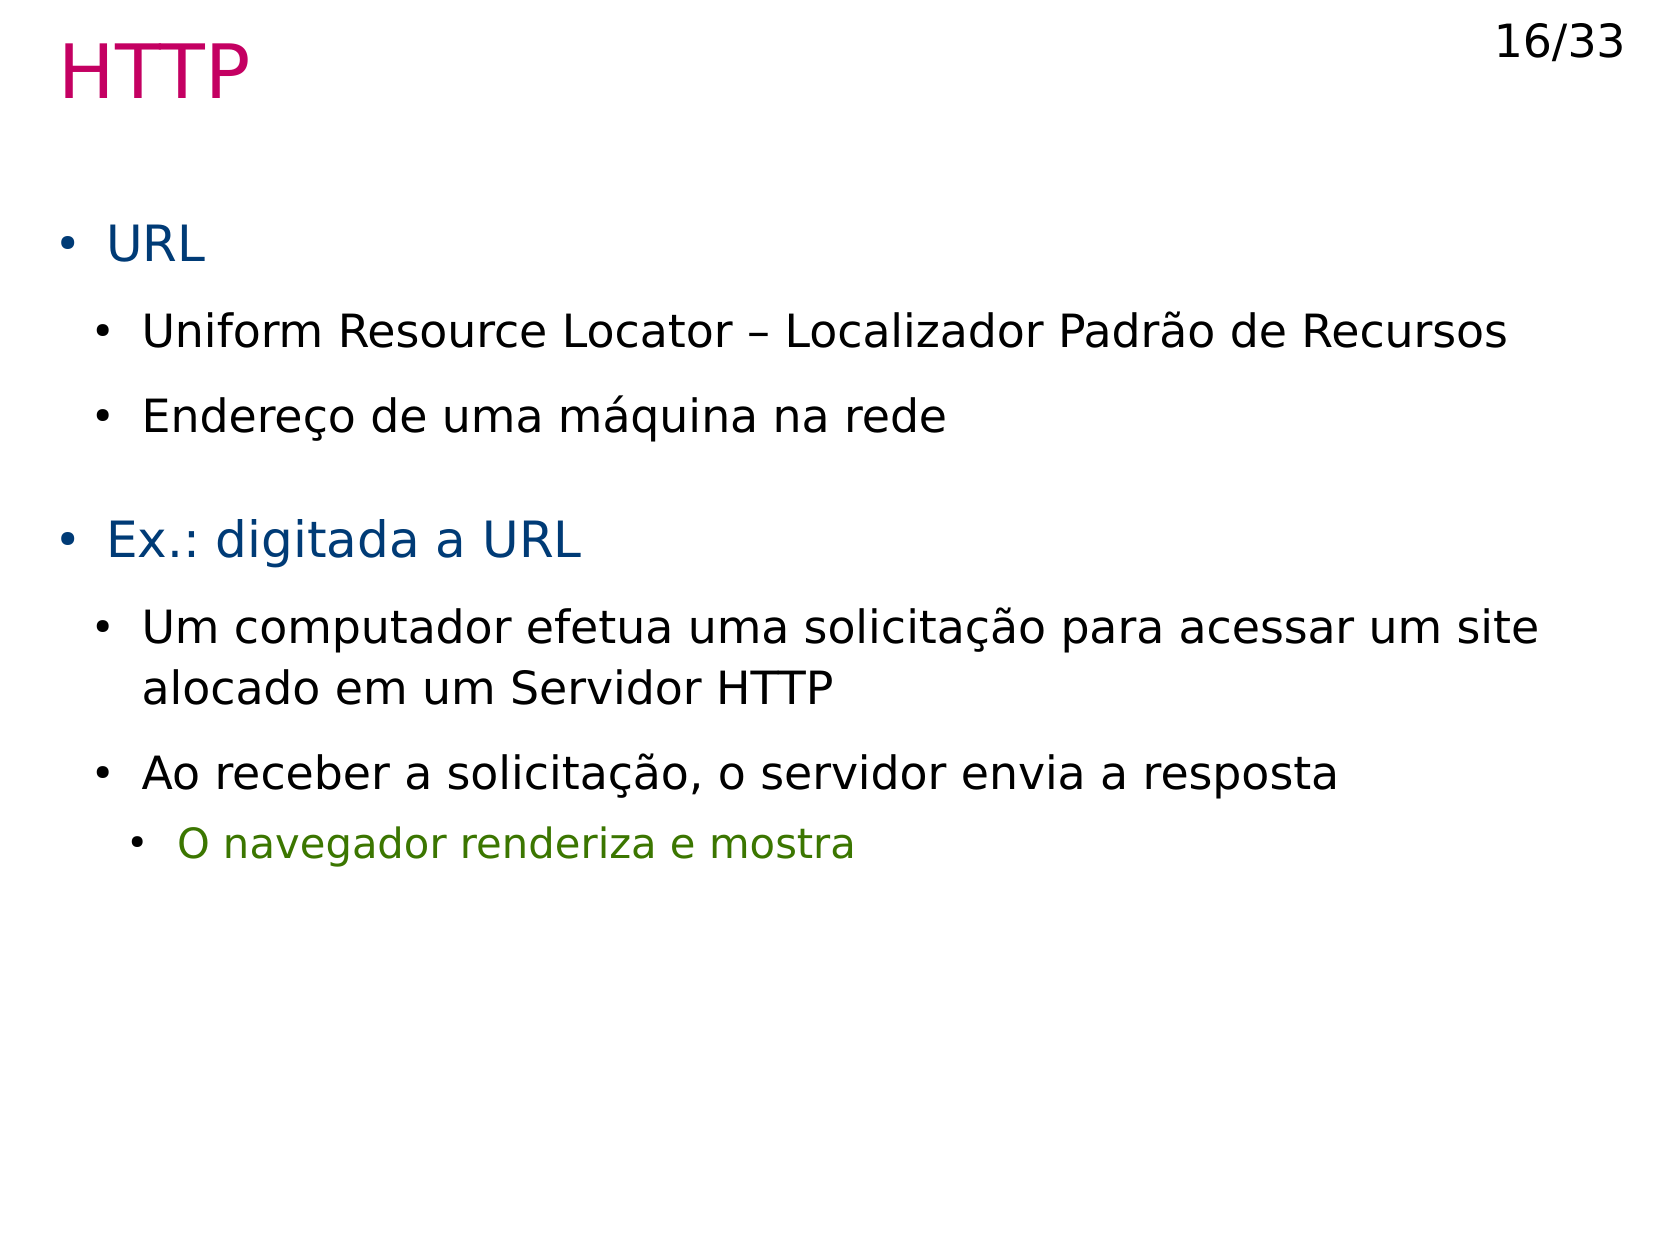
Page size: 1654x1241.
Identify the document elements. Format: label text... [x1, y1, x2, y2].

title HTTP [59, 29, 1625, 148]
list URL Uniform Resource Locator – Localizador Padrão de Recursos Endereço de uma máquina na rede Ex.: digitada a URL Um computador efetua uma solicitação para acessar um site alocado em um Servidor HTTP Ao receber a solicitação, o servidor envia a resposta O navegador renderiza e mostra [59, 206, 1625, 1211]
